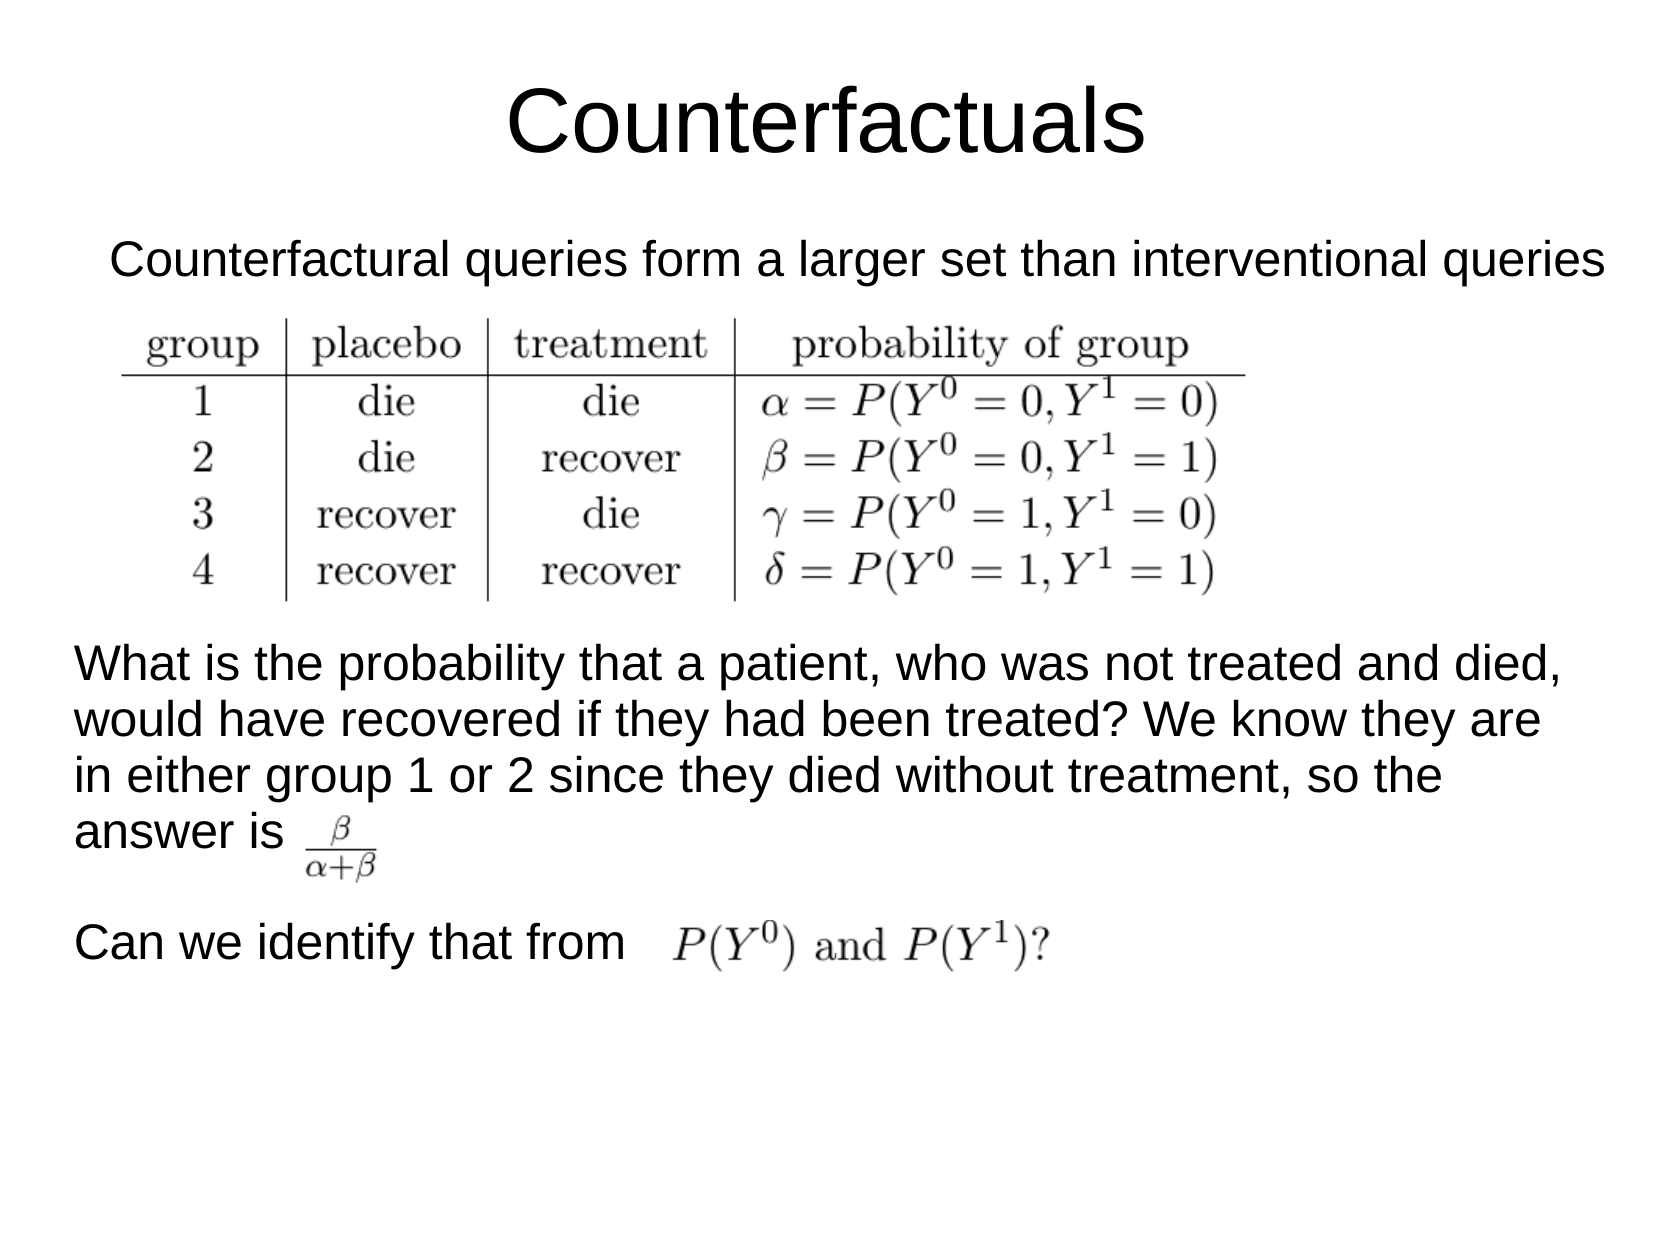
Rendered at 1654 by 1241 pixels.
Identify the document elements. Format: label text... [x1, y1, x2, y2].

text_box Counterfactural queries form a larger set than interventional queries [94, 224, 1654, 296]
title Counterfactuals [82, 17, 1571, 225]
picture [661, 920, 1056, 981]
picture [295, 814, 383, 886]
text_box What is the probability that a patient, who was not treated and died, would have recovered if they had been treated? We know they are in either group 1 or 2 since they died without treatment, so the answer is Can we identify that from [59, 628, 1595, 1134]
picture [106, 296, 1294, 614]
